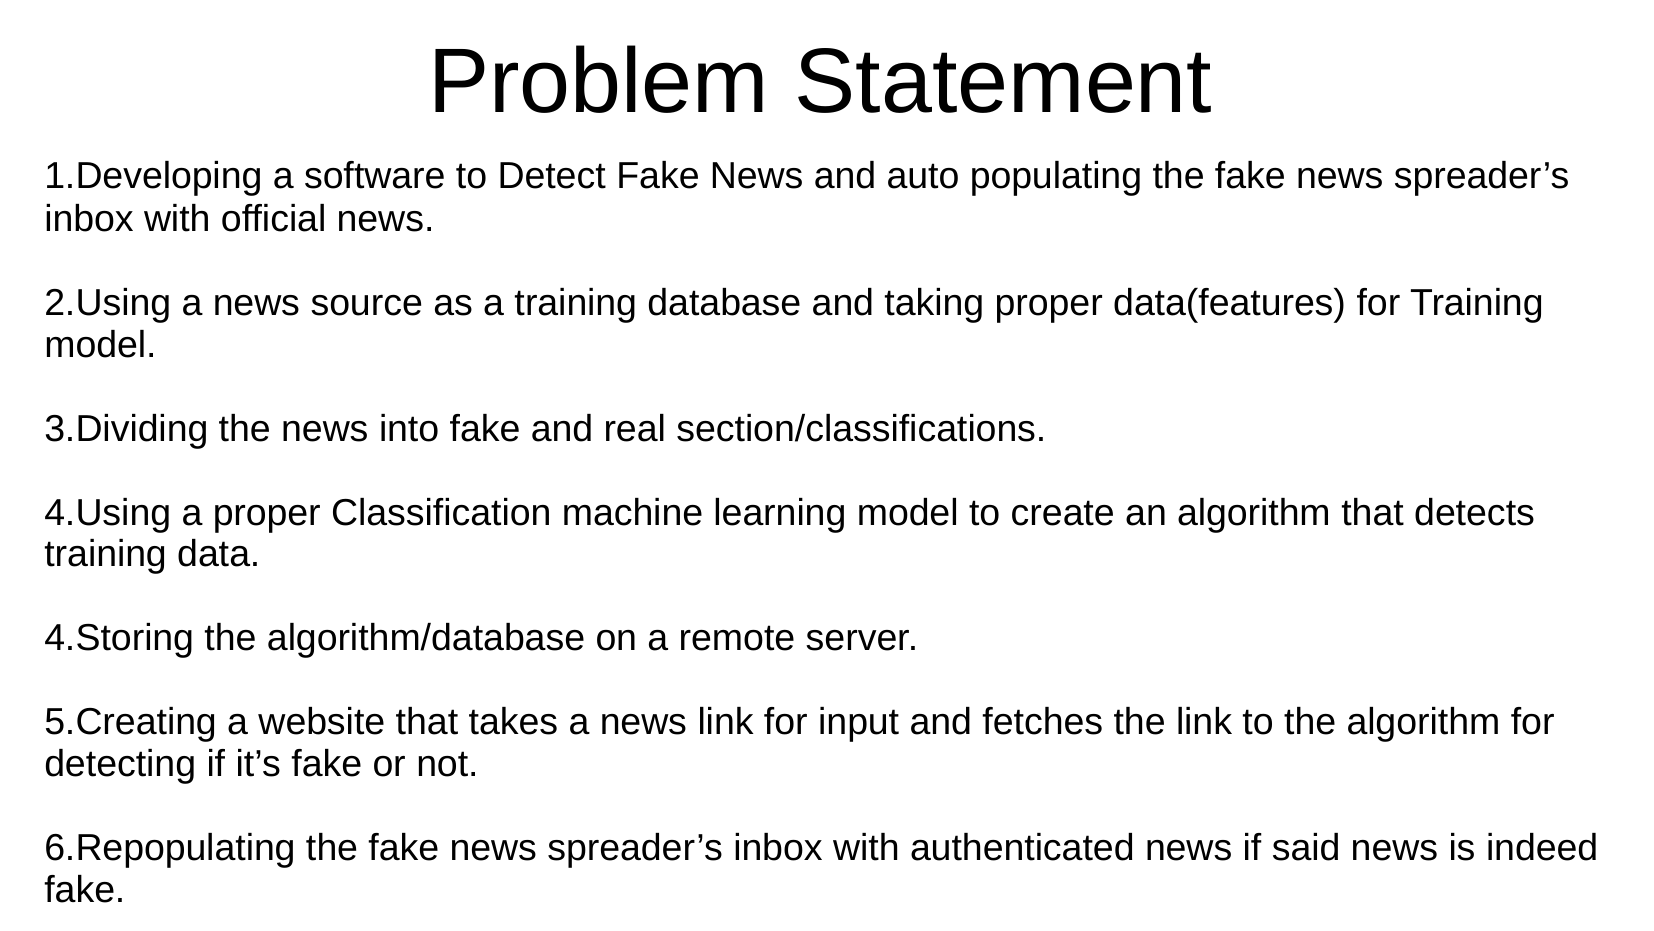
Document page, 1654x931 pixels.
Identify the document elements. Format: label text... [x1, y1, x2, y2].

text_box 1.Developing a software to Detect Fake News and auto populating the fake news spreader’s inbox with official news. 2.Using a news source as a training database and taking proper data(features) for Training model. 3.Dividing the news into fake and real section/classifications. 4.Using a proper Classification machine learning model to create an algorithm that detects training data. 4.Storing the algorithm/database on a remote server. 5.Creating a website that takes a news link for input and fetches the link to the algorithm for detecting if it’s fake or not. 6.Repopulating the fake news spreader’s inbox with authenticated news if said news is indeed fake. [29, 147, 1625, 919]
title Problem Statement [76, 14, 1565, 147]
